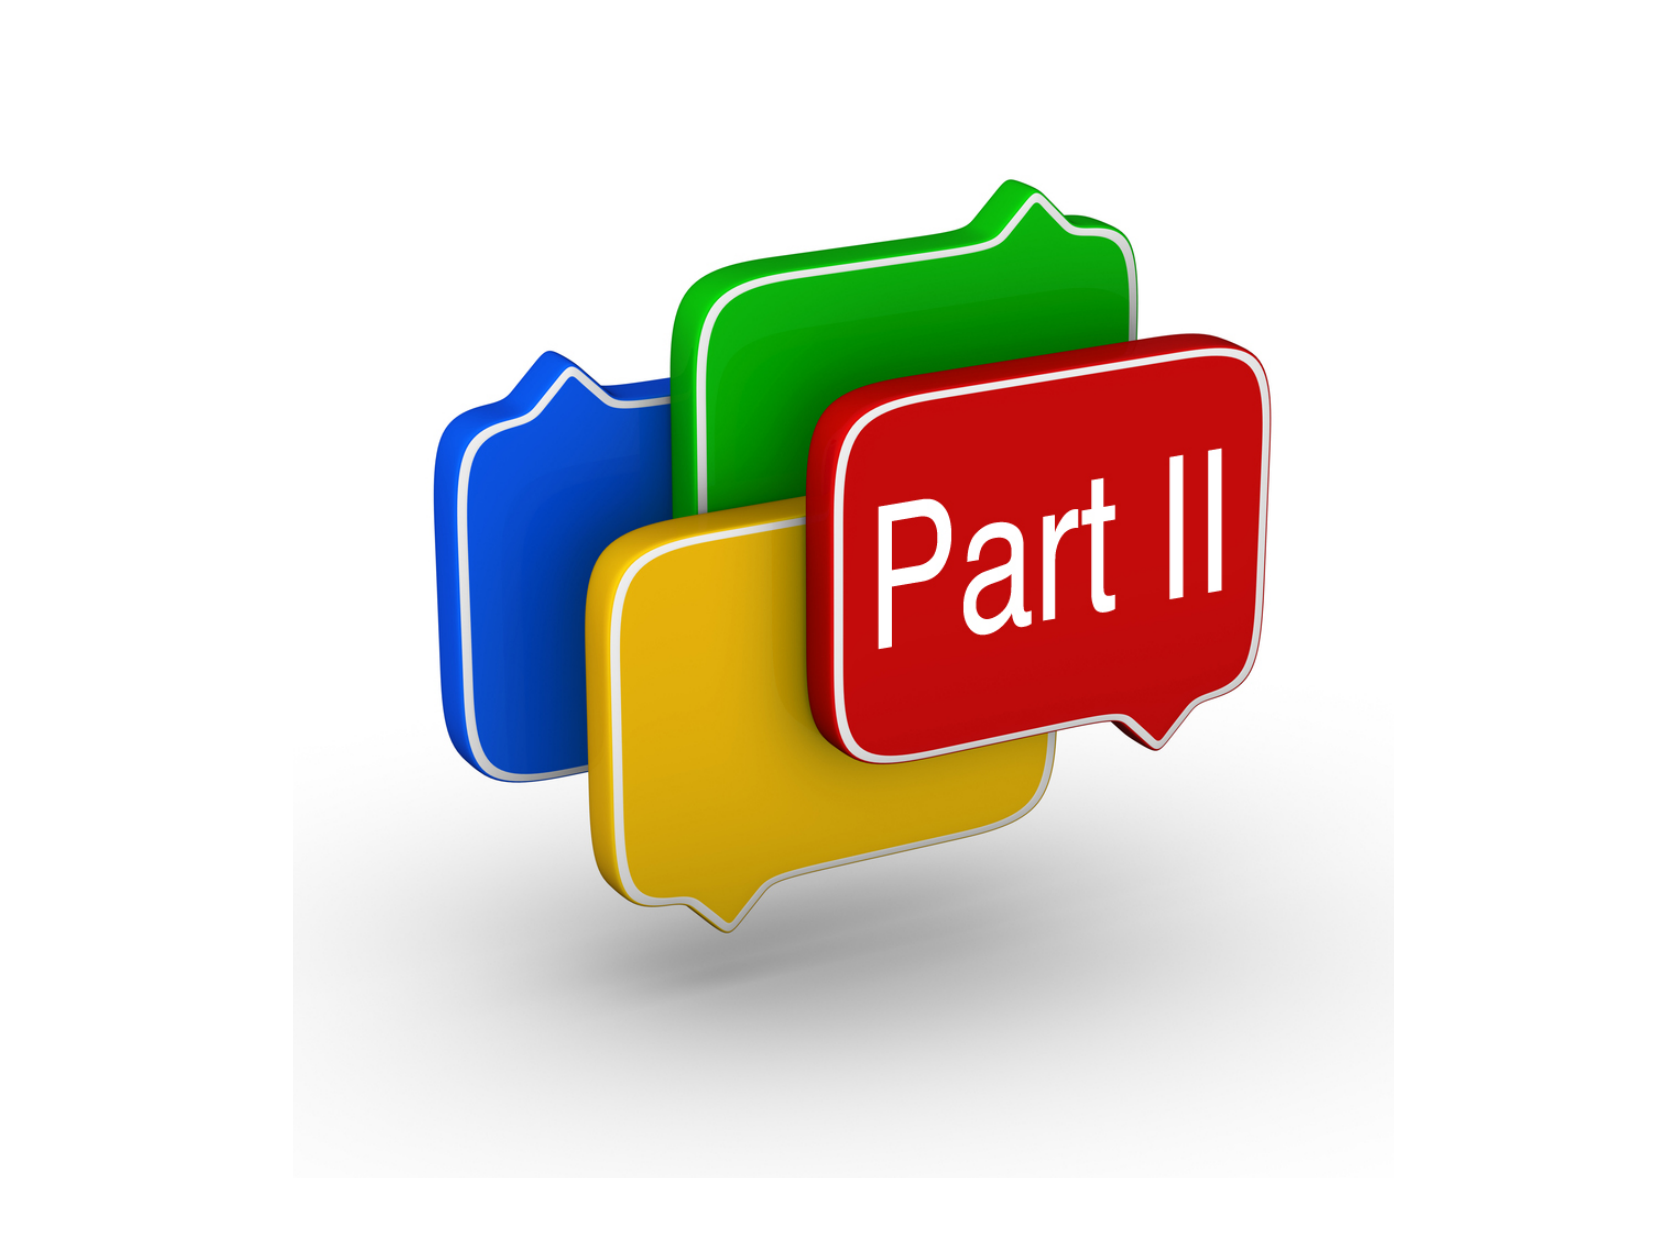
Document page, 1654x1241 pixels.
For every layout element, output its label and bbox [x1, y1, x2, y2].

picture [293, 78, 1394, 1178]
